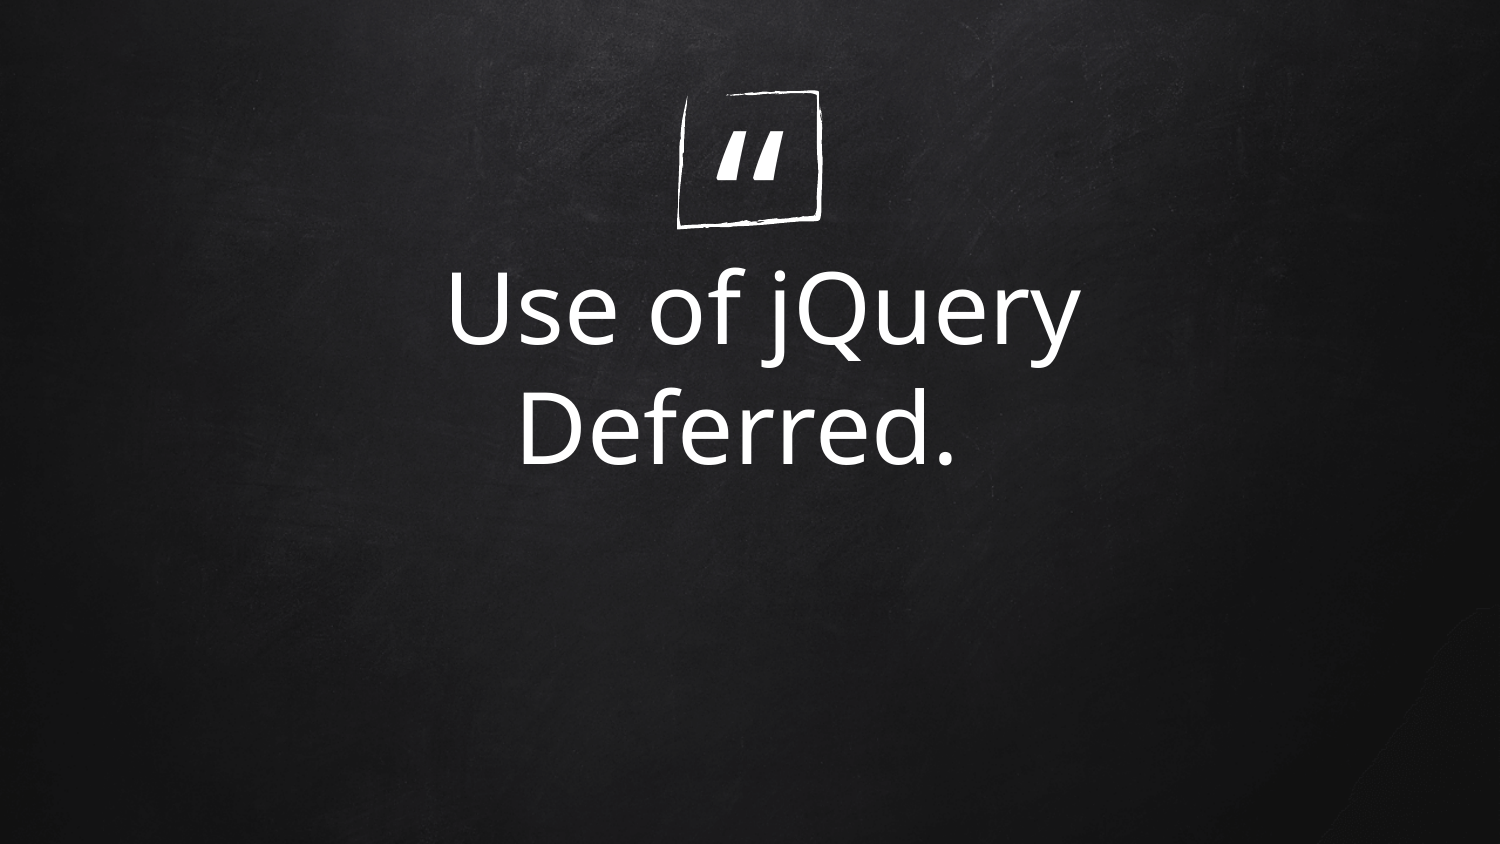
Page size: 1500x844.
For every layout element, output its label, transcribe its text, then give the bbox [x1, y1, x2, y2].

text_box Use of jQuery Deferred. [278, 229, 1221, 364]
picture [0, 0, 1500, 844]
